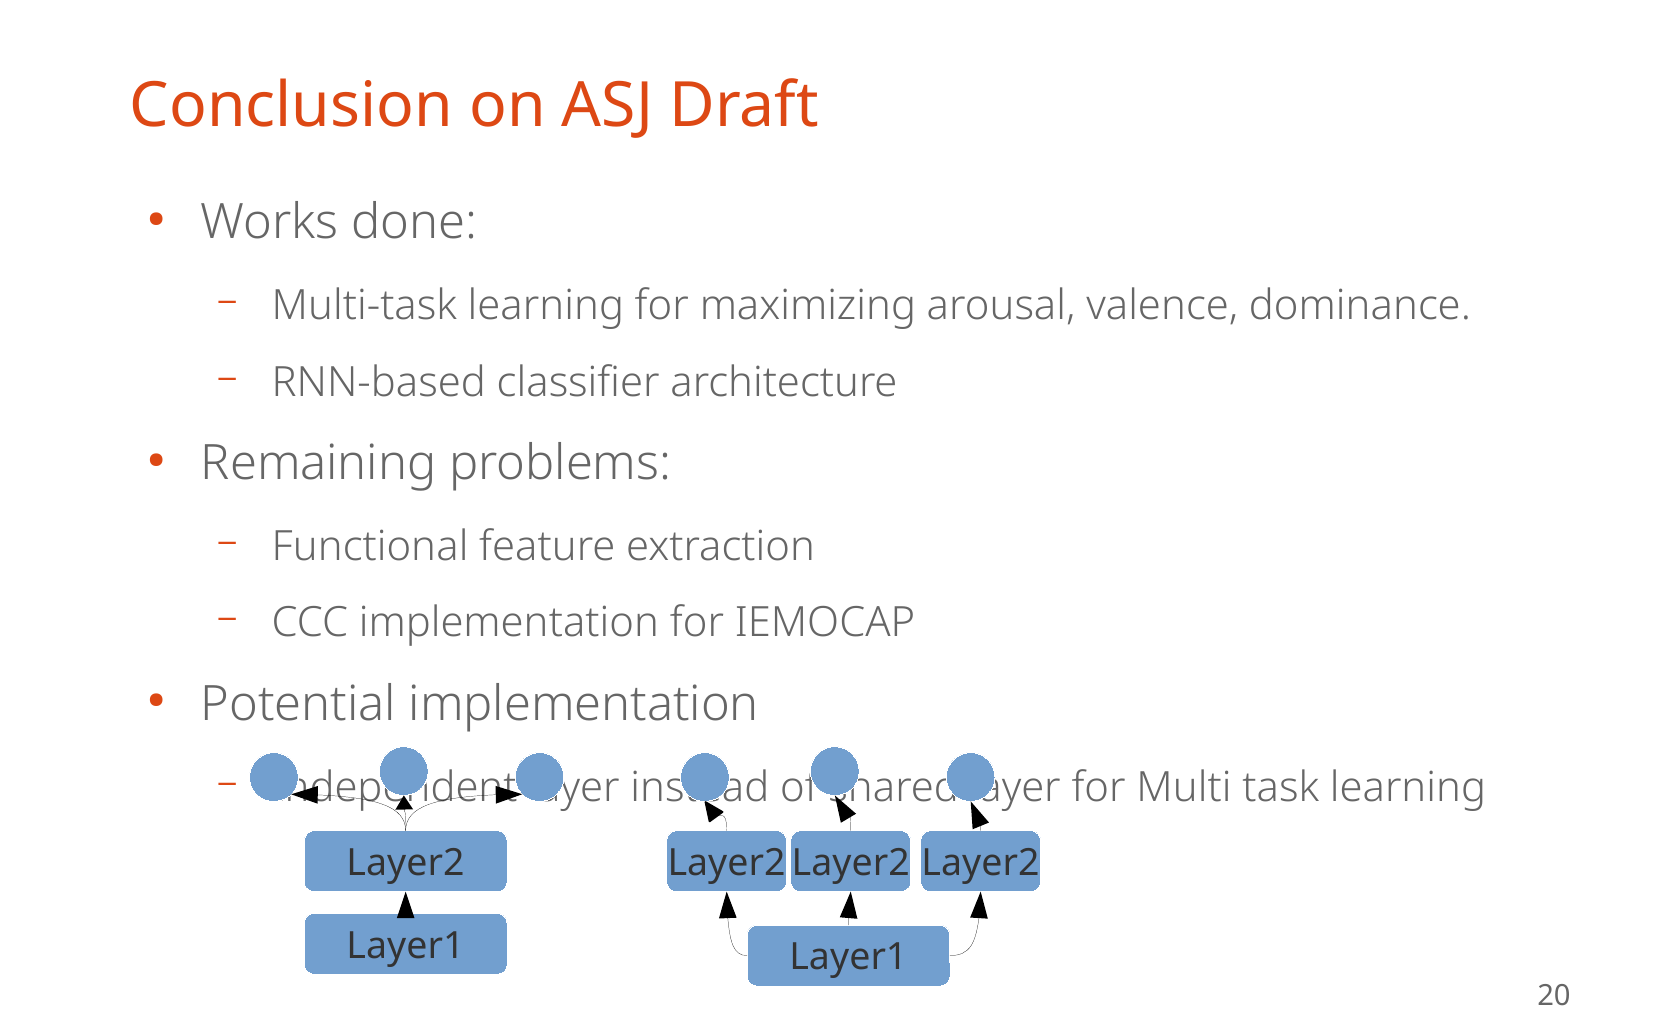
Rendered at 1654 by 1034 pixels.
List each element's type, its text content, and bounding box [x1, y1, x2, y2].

text_box [379, 746, 429, 796]
text_box [249, 752, 299, 802]
list Works done: Multi-task learning for maximizing arousal, valence, dominance. RNN-based classifier architecture Remaining problems: Functional feature extraction CCC implementation for IEMOCAP Potential implementation Independent layer instead of shared layer for Multi task learning [129, 186, 1518, 916]
text_box [515, 752, 564, 802]
text_box Layer2 [920, 830, 1041, 892]
title Conclusion on ASJ Draft [129, 49, 1518, 155]
text_box Layer1 [304, 913, 508, 975]
text_box [946, 752, 996, 802]
text_box [810, 746, 860, 796]
text_box Layer1 [747, 925, 951, 987]
text_box Layer2 [666, 830, 787, 892]
text_box Layer2 [304, 830, 508, 892]
text_box [680, 752, 730, 802]
text_box Layer2 [790, 830, 911, 892]
